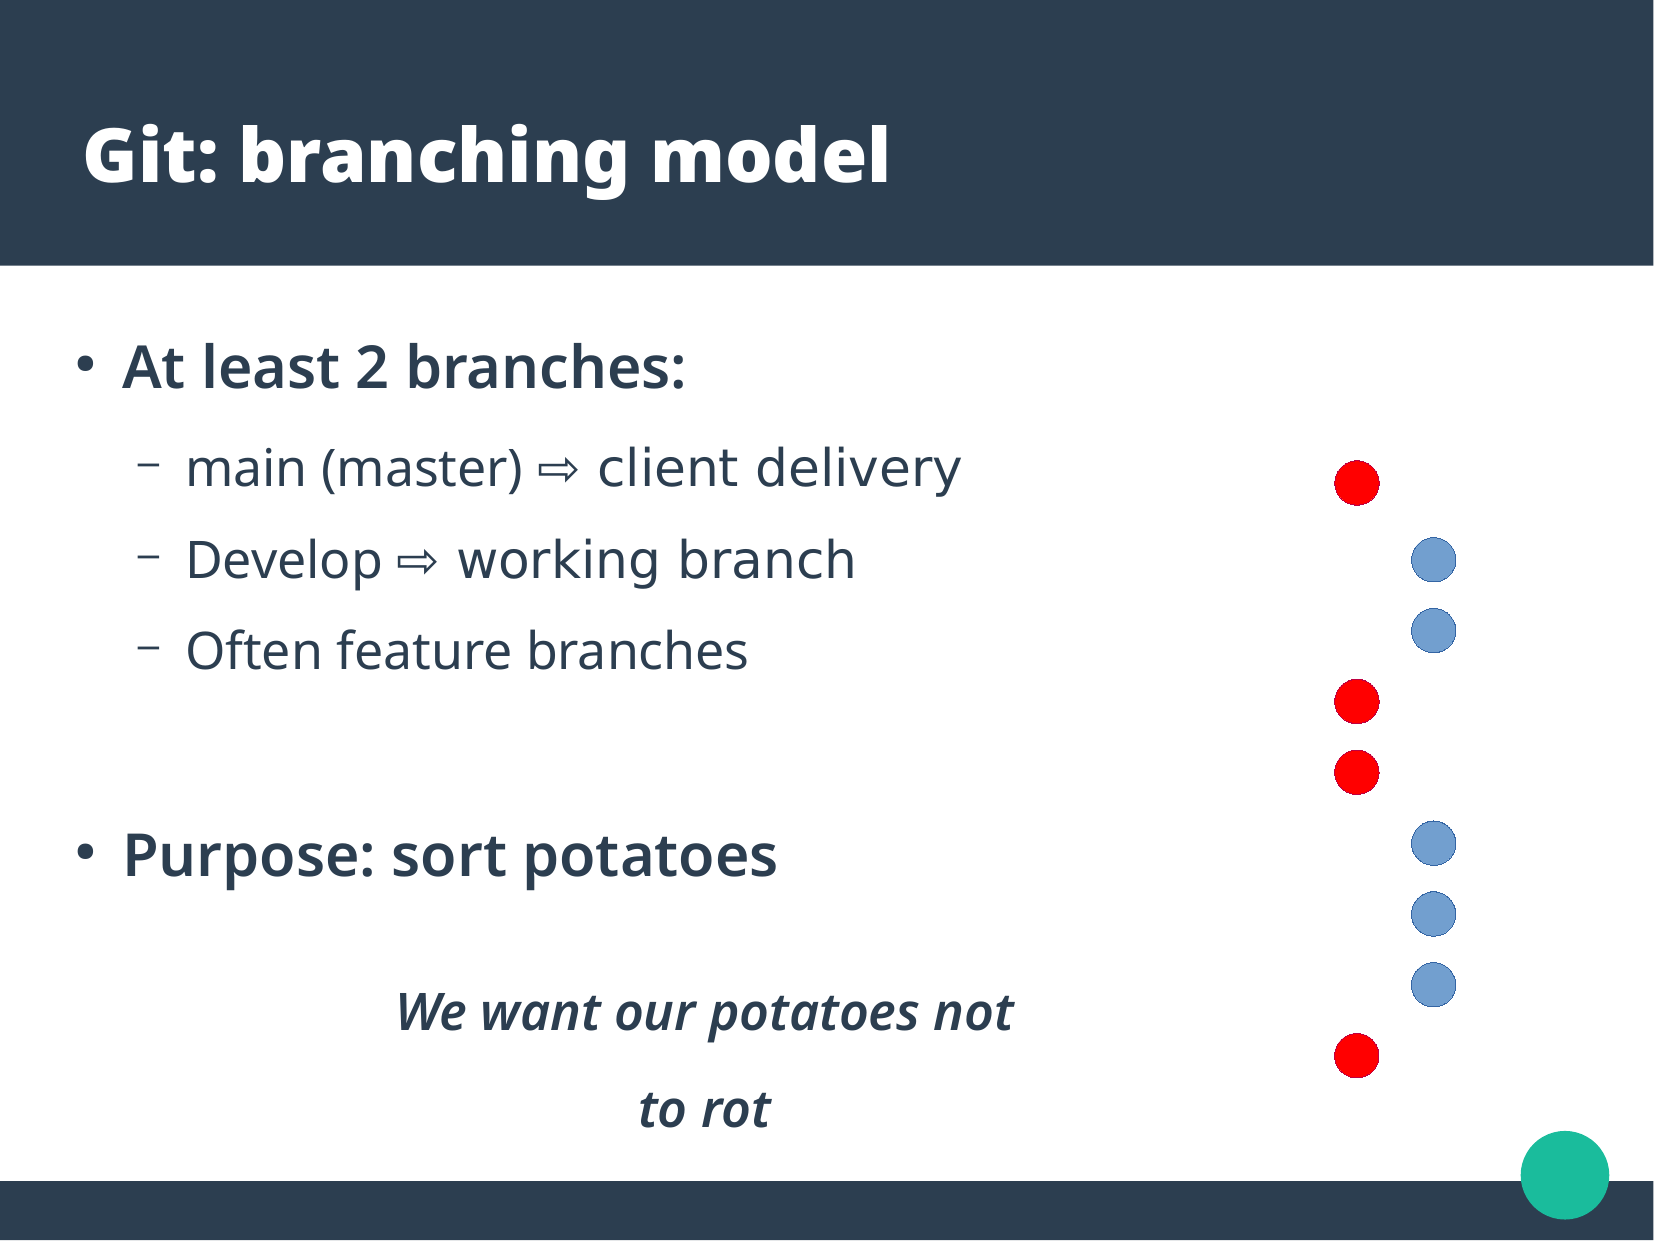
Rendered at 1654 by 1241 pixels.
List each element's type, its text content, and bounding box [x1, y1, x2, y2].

text_box [1411, 820, 1456, 866]
title Git: branching model [82, 49, 1571, 257]
text_box [1334, 750, 1380, 795]
text_box [1411, 608, 1456, 653]
list At least 2 branches: main (master) ⇨ client delivery Develop ⇨ working branch Often feature branches Purpose: sort potatoes We want our potatoes not to rot [59, 324, 1288, 1152]
text_box [1334, 460, 1380, 506]
text_box [1334, 1033, 1379, 1078]
text_box [1411, 537, 1456, 582]
text_box [1334, 679, 1380, 724]
text_box [1411, 962, 1456, 1007]
text_box [1411, 891, 1456, 937]
